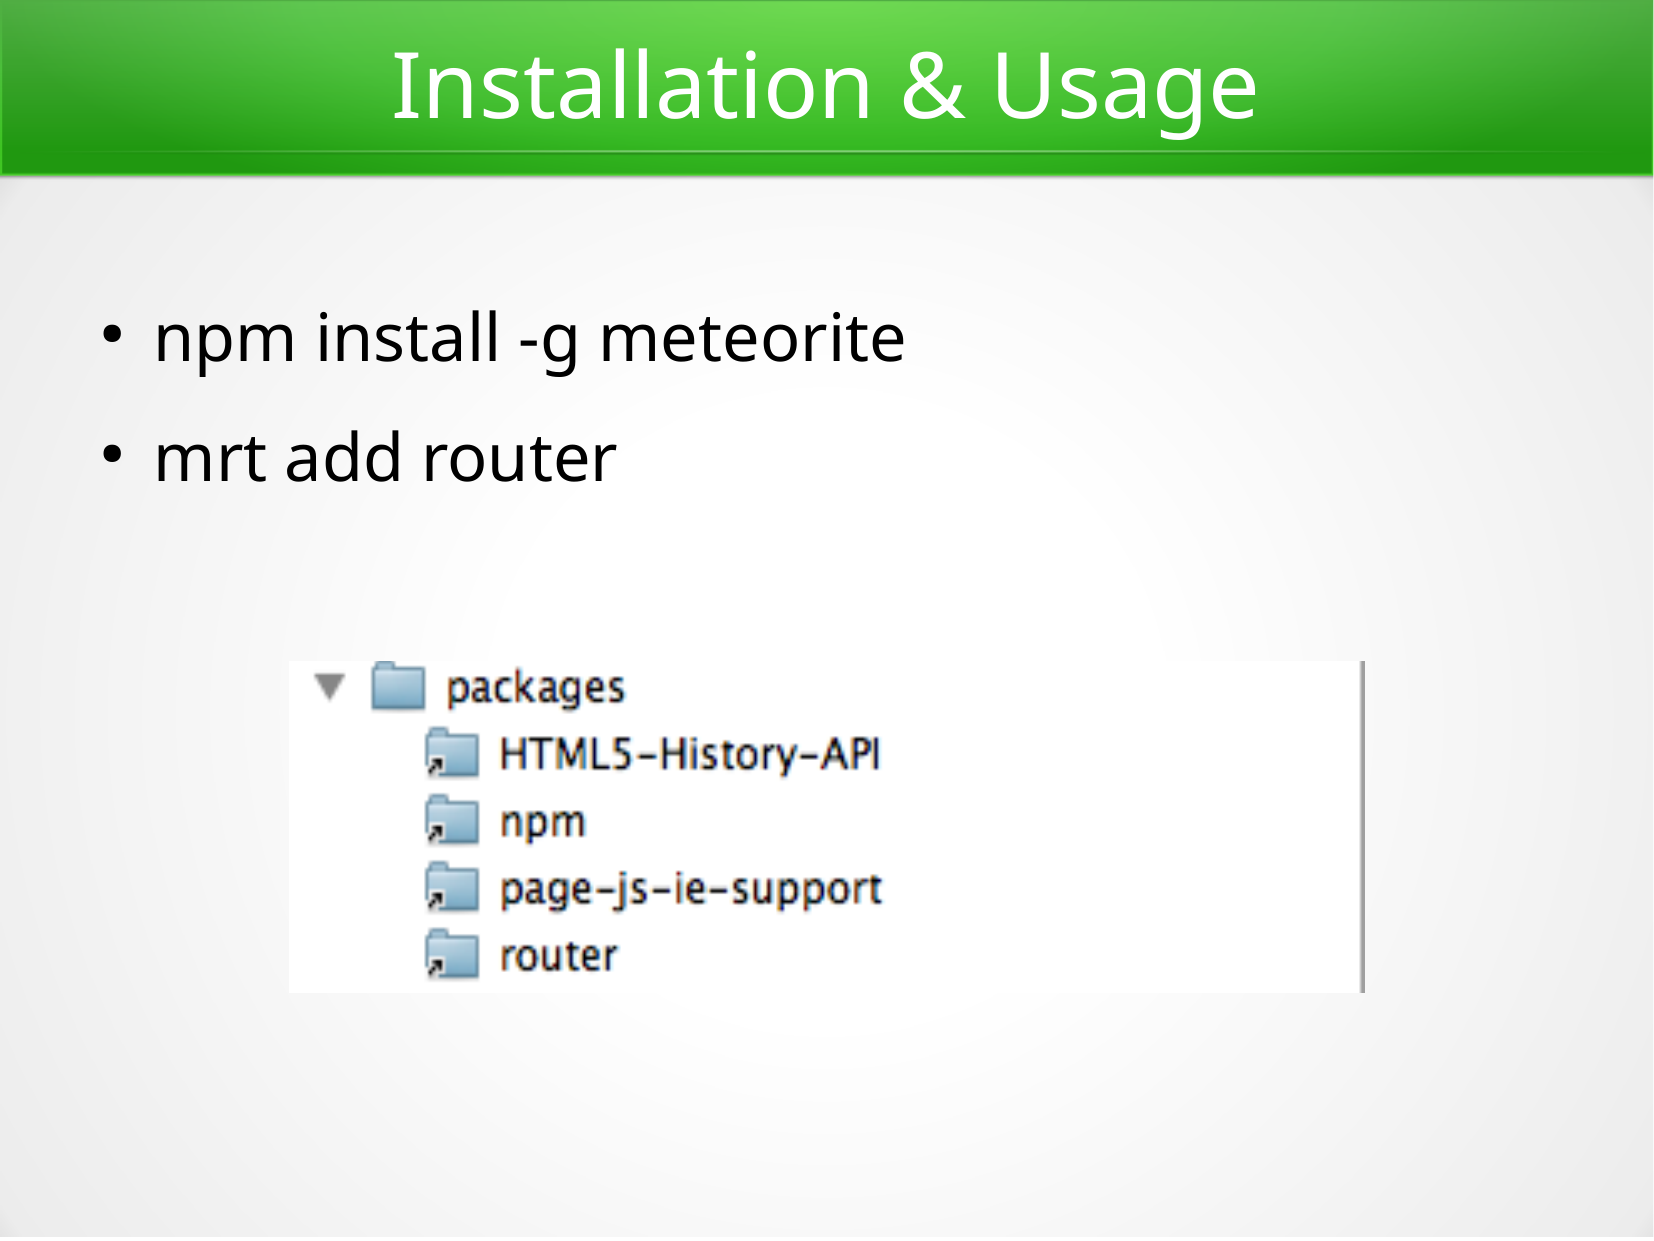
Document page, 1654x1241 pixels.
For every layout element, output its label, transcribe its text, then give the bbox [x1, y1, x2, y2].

list npm install -g meteorite mrt add router [82, 290, 1571, 1010]
title Installation & Usage [82, 11, 1571, 154]
picture [0, 0, 1654, 1237]
